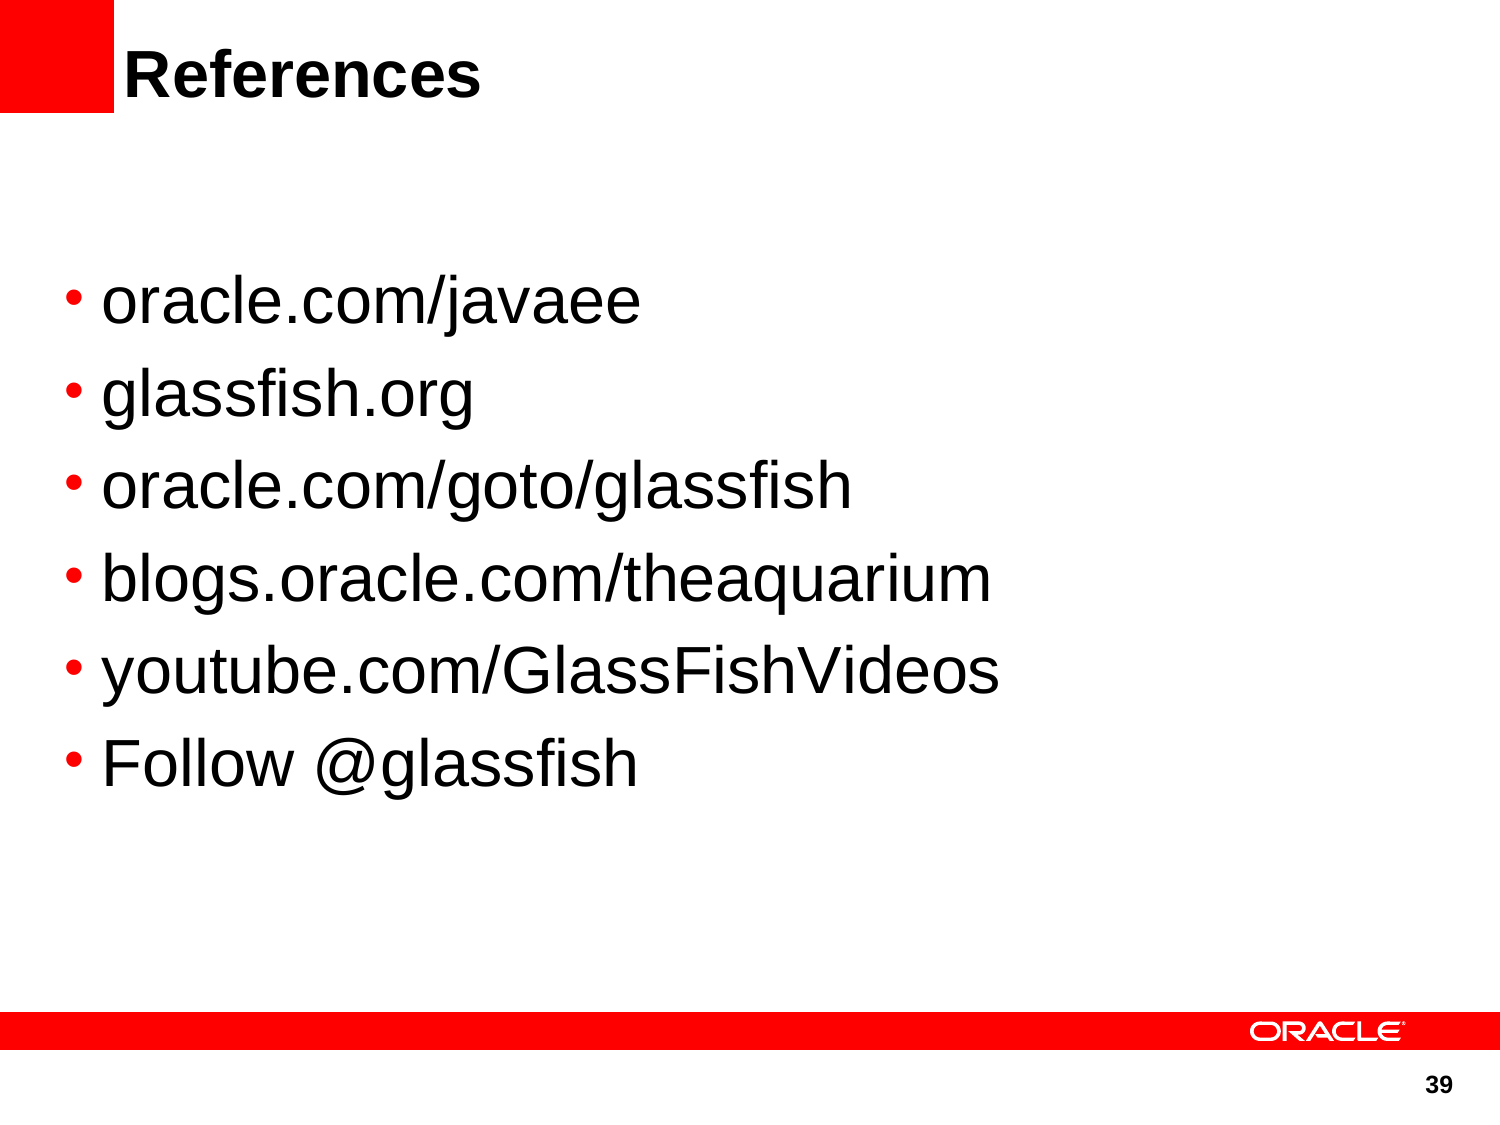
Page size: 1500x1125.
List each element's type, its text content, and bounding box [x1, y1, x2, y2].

title References [124, 30, 1487, 135]
picture [0, 0, 114, 113]
list oracle.com/javaee glassfish.org oracle.com/goto/glassfish blogs.oracle.com/theaquarium youtube.com/GlassFishVideos Follow @glassfish [64, 257, 1402, 800]
picture [0, 1012, 1500, 1050]
